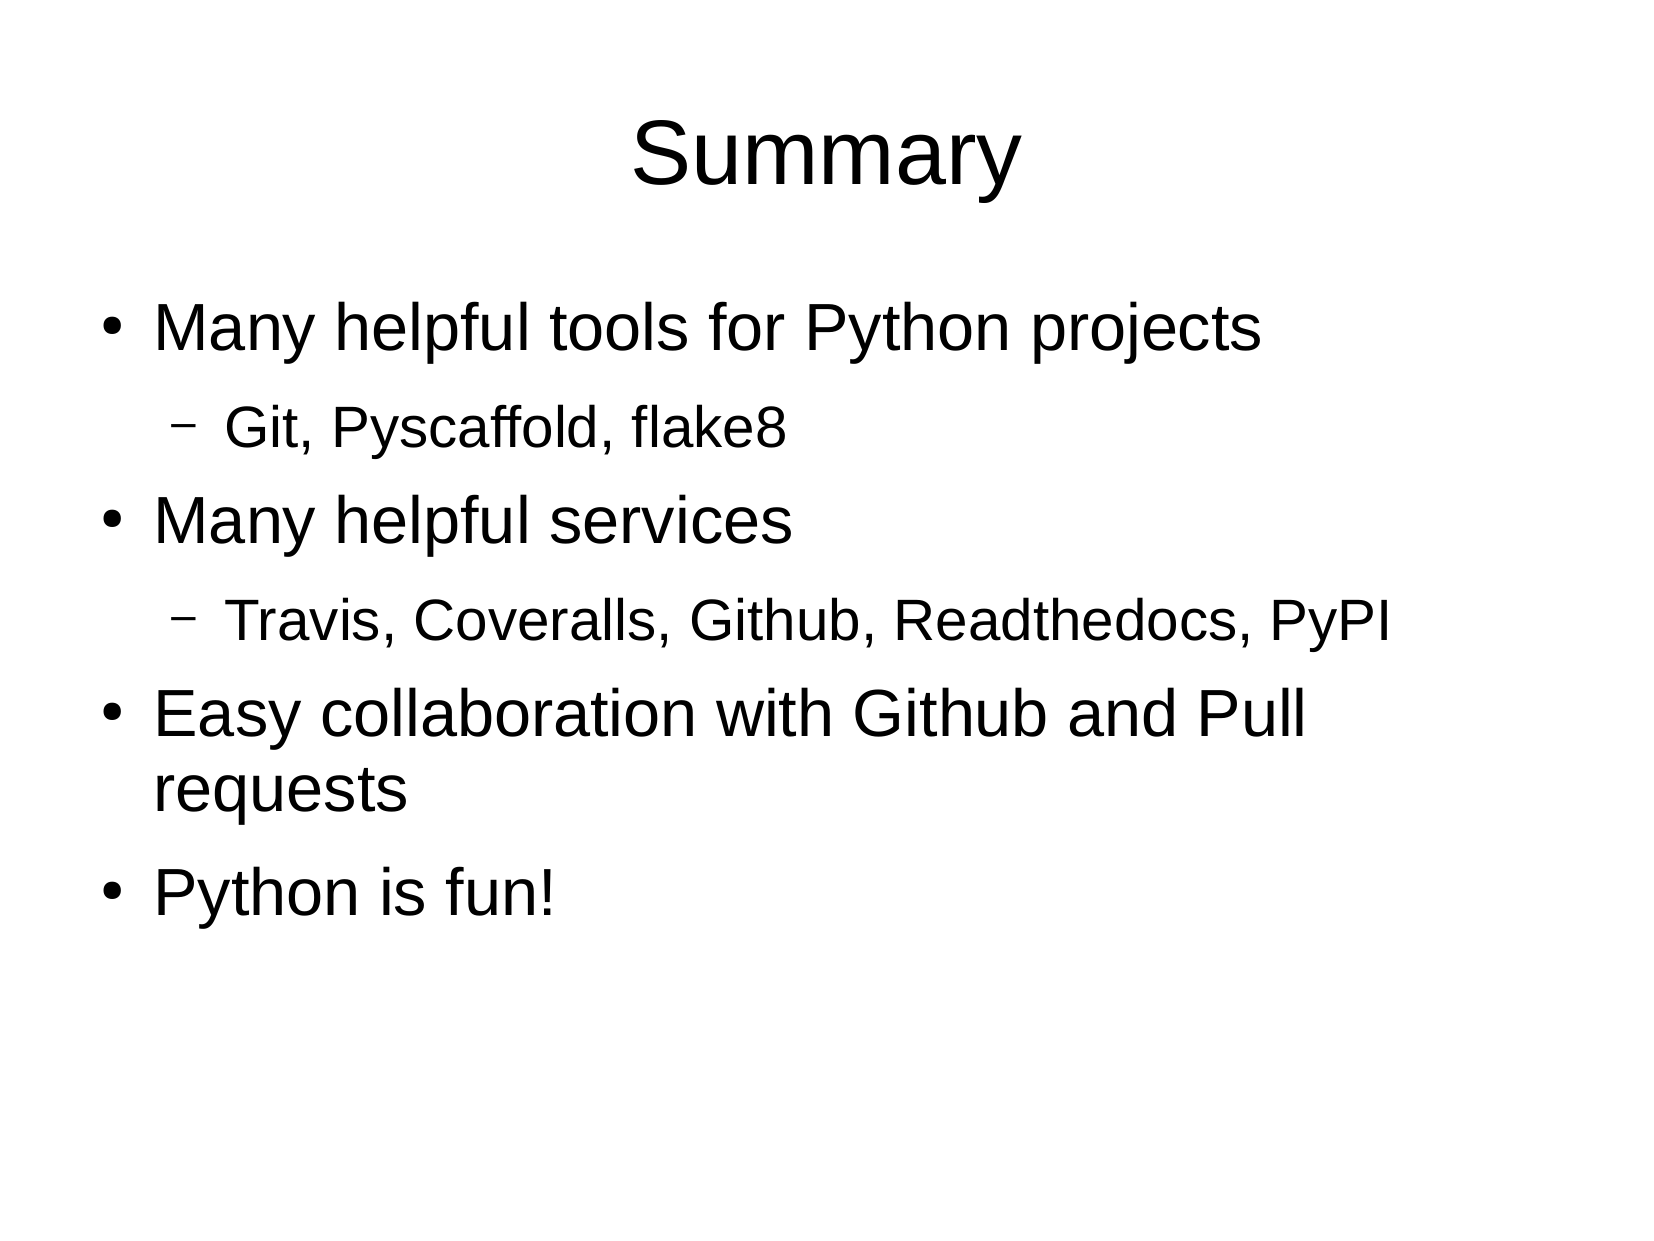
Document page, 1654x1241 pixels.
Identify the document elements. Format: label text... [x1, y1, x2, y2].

title Summary [82, 49, 1571, 257]
list Many helpful tools for Python projects Git, Pyscaffold, flake8 Many helpful services Travis, Coveralls, Github, Readthedocs, PyPI Easy collaboration with Github and Pull requests Python is fun! [82, 290, 1571, 1010]
